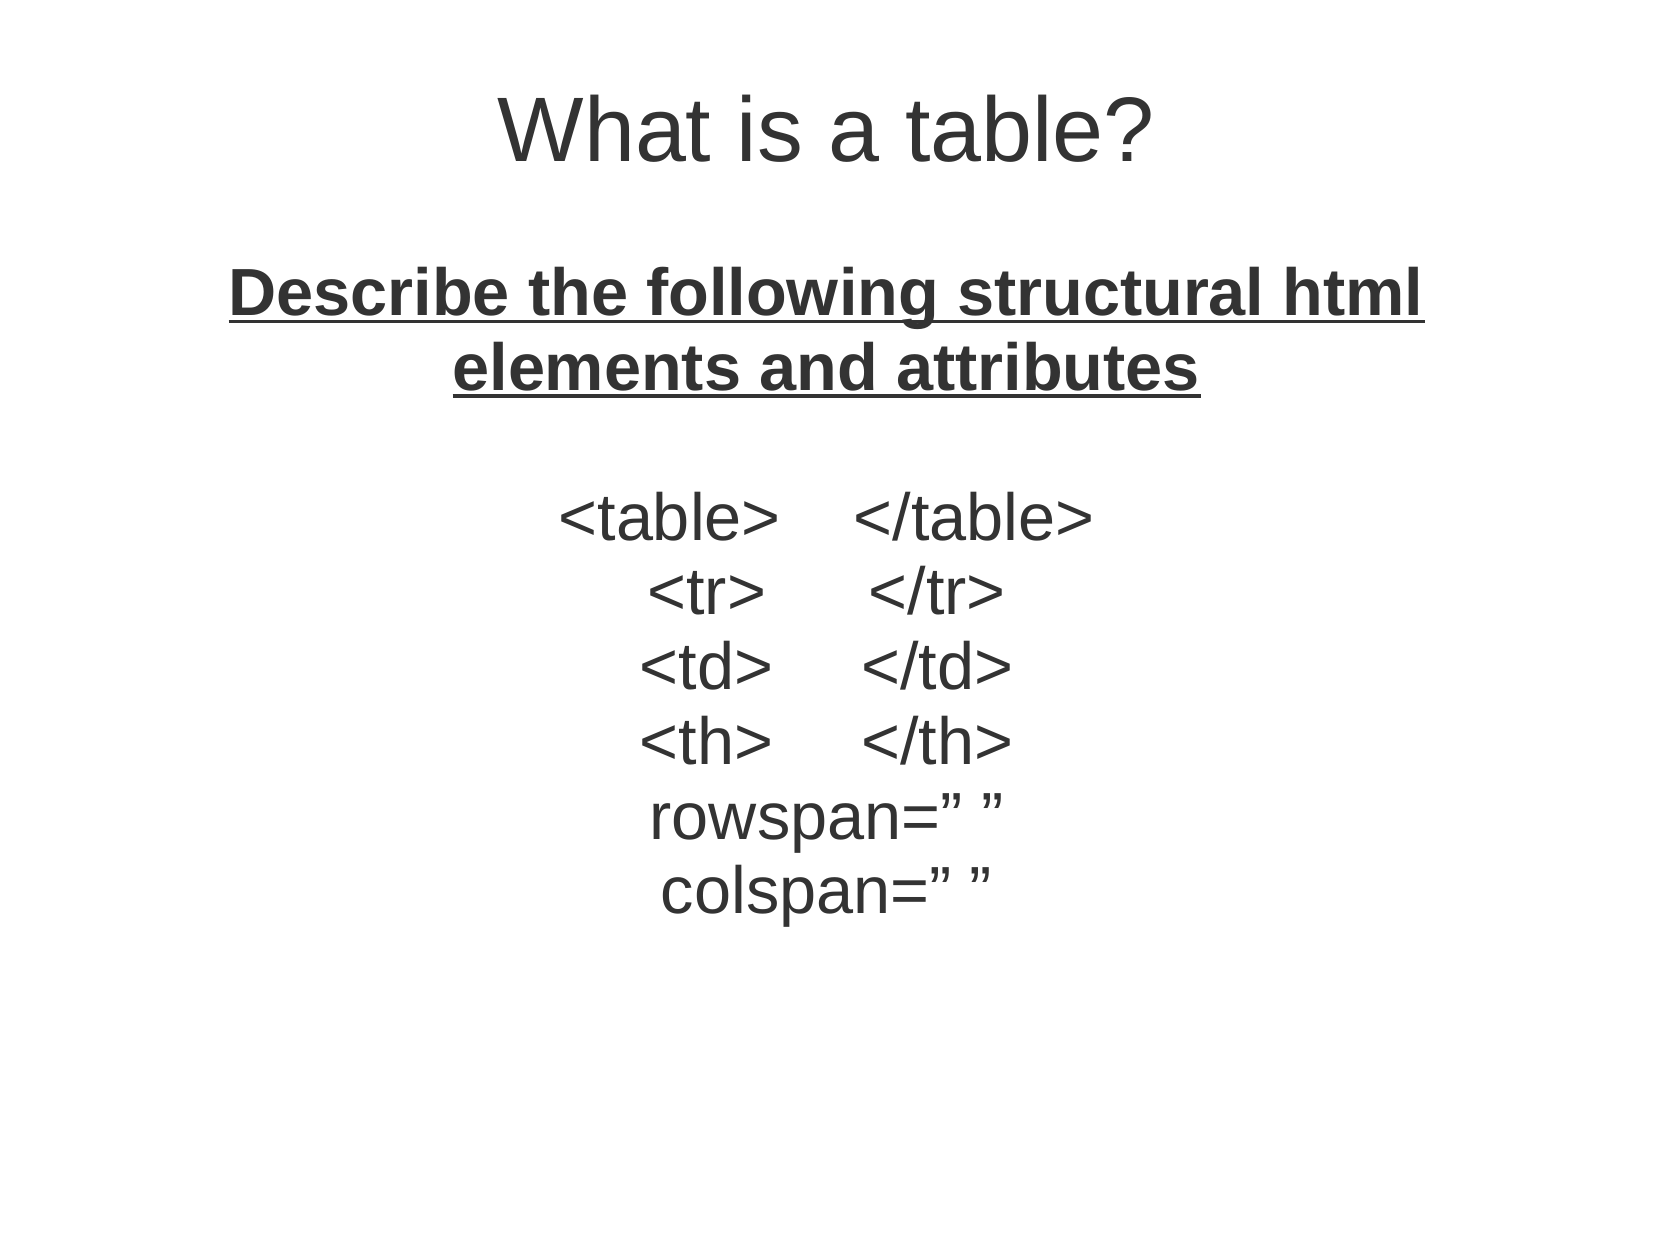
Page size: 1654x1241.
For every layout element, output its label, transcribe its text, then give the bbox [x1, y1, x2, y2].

subtitle What is a table? Describe the following structural html elements and attributes <table> </table> <tr> </tr> <td> </td> <th> </th> rowspan=” ” colspan=” ” [82, 49, 1571, 1182]
